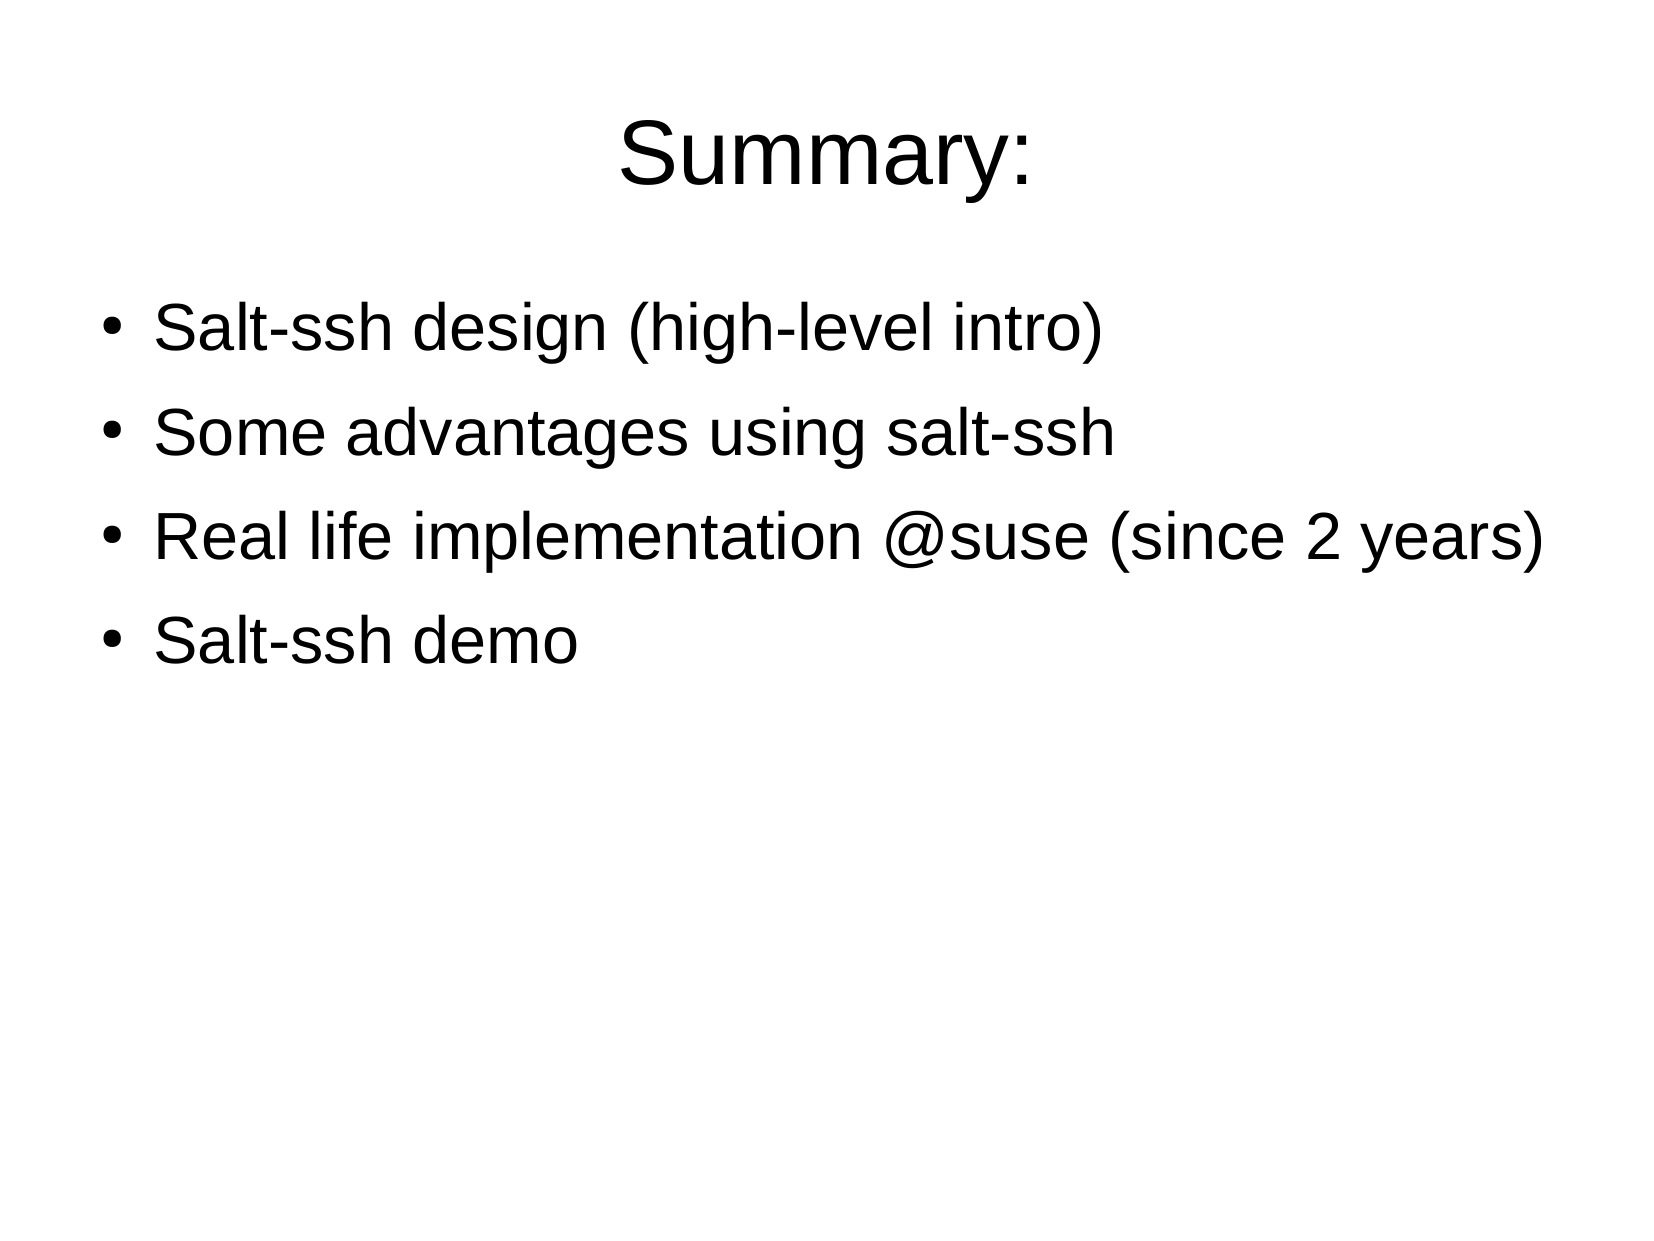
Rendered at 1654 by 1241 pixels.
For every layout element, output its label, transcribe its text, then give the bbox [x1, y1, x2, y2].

title Summary: [82, 49, 1571, 257]
list Salt-ssh design (high-level intro) Some advantages using salt-ssh Real life implementation @suse (since 2 years) Salt-ssh demo [82, 290, 1571, 1010]
